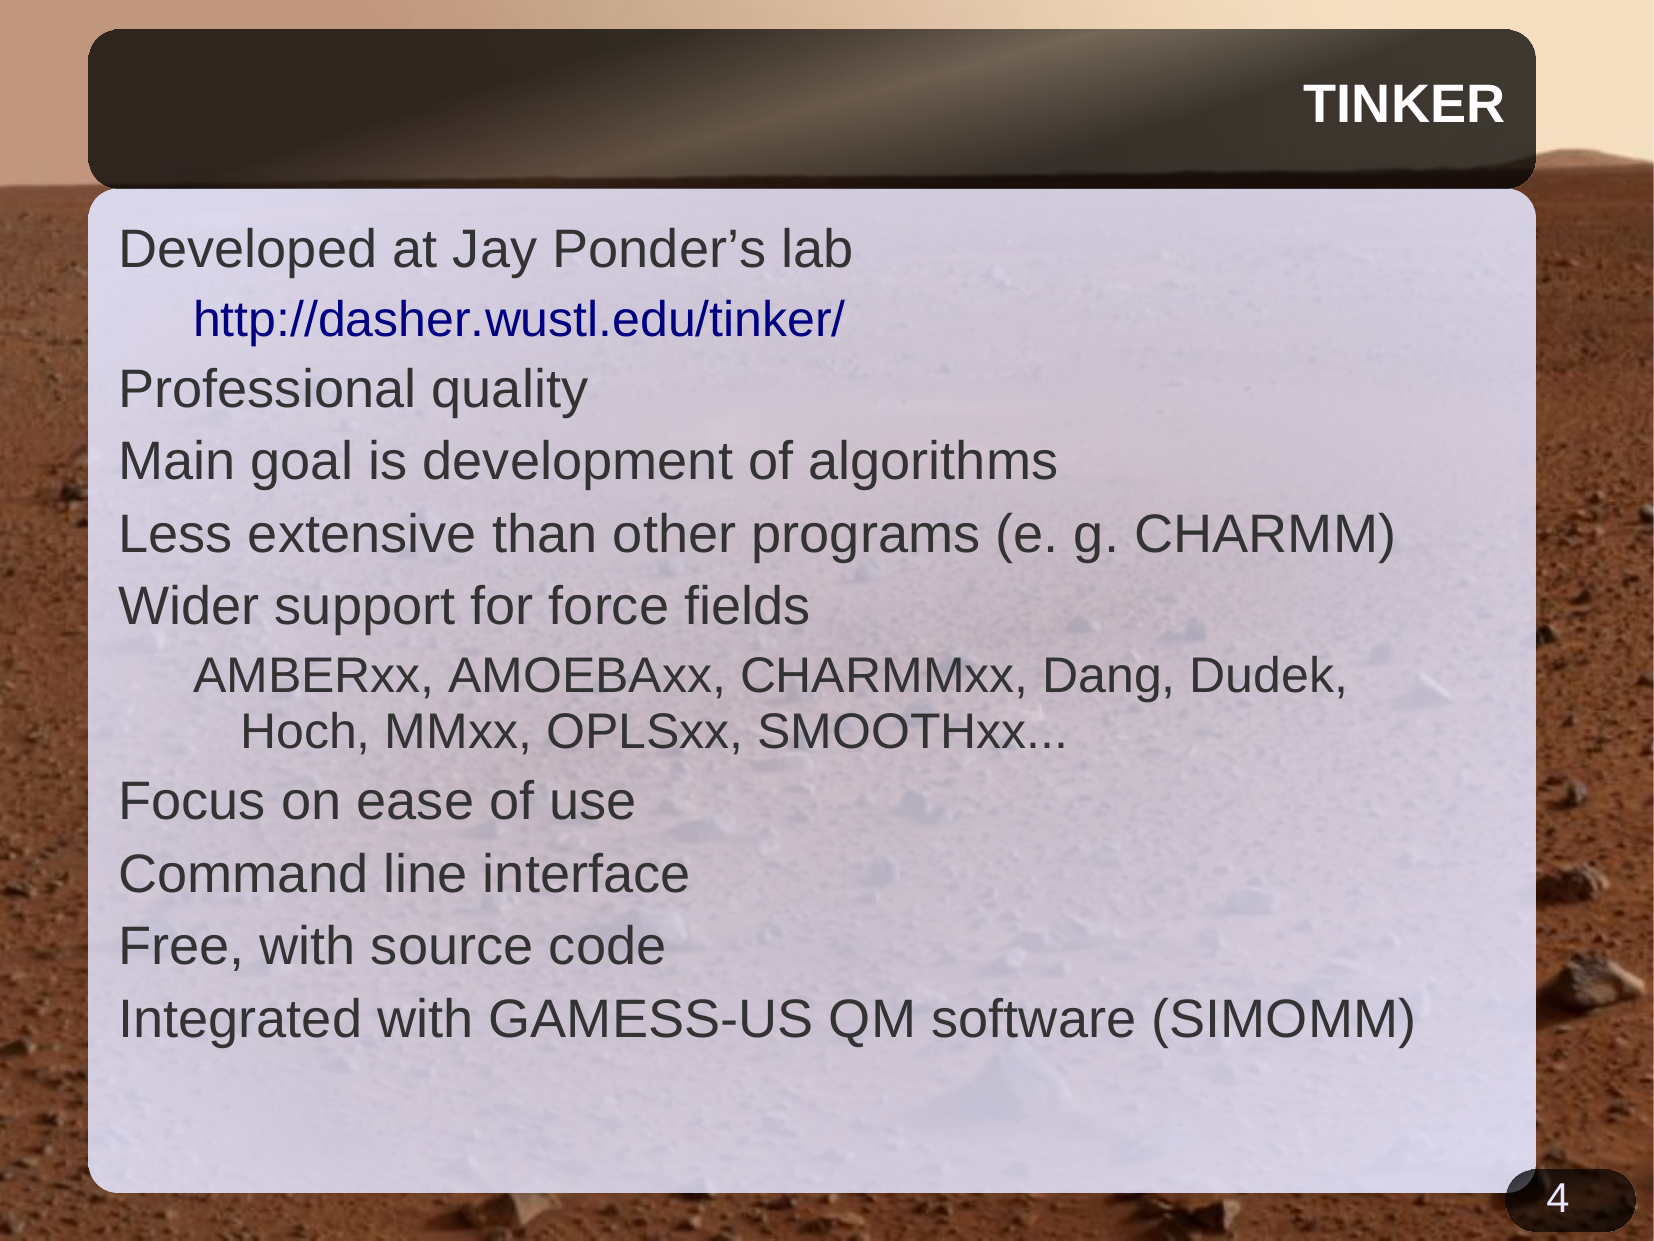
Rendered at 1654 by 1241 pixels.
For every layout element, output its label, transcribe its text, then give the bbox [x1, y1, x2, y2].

title TINKER [118, 59, 1506, 148]
list Developed at Jay Ponder’s lab http://dasher.wustl.edu/tinker/ Professional quality Main goal is development of algorithms Less extensive than other programs (e. g. CHARMM) Wider support for force fields AMBERxx, AMOEBAxx, CHARMMxx, Dang, Dudek, Hoch, MMxx, OPLSxx, SMOOTHxx... Focus on ease of use Command line interface Free, with source code Integrated with GAMESS-US QM software (SIMOMM) [118, 218, 1477, 1164]
picture [0, 0, 1654, 1241]
